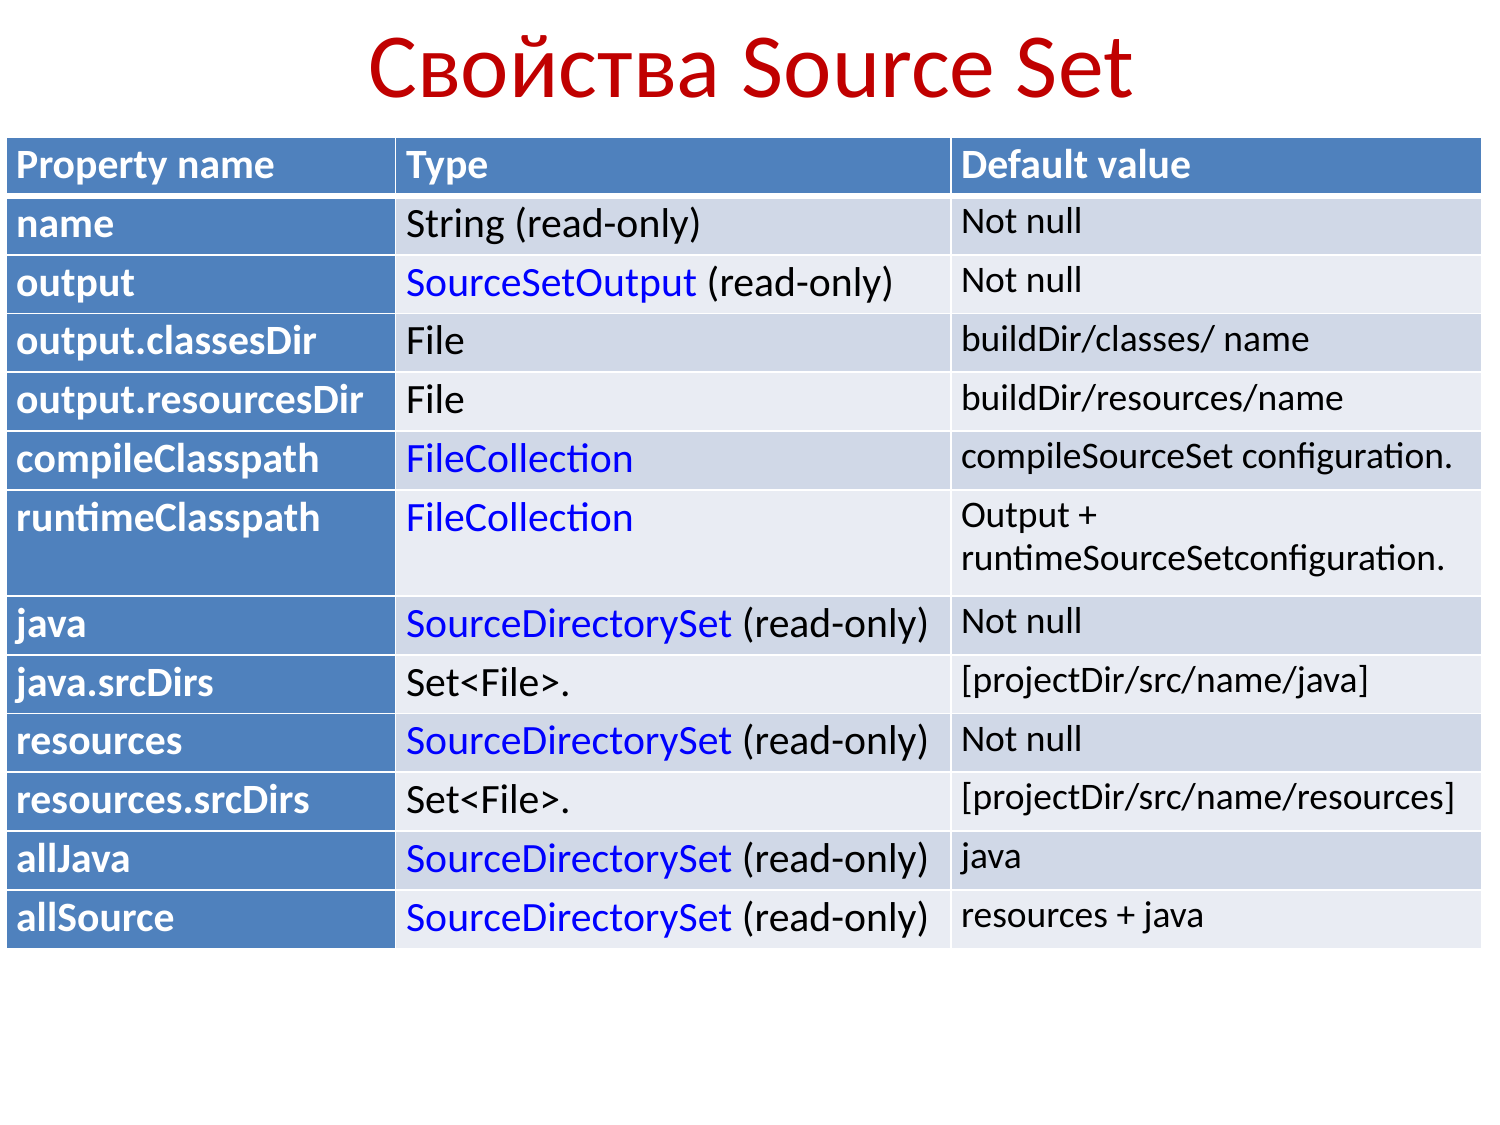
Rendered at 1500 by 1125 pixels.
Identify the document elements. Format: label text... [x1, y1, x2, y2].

table_cell Set<File>. [396, 656, 950, 713]
table_cell output [7, 256, 395, 313]
table_cell SourceDirectorySet (read-only) [396, 597, 950, 654]
table_cell Set<File>. [396, 773, 950, 830]
table_cell resources.srcDirs [7, 773, 395, 830]
table_cell File [396, 314, 950, 371]
table_cell String (read-only) [396, 199, 950, 254]
table_cell java [952, 832, 1481, 889]
table_cell Not null [952, 199, 1481, 254]
table_cell buildDir/classes/ name [952, 314, 1481, 371]
table_cell resources + java [952, 891, 1481, 948]
table_cell resources [7, 714, 395, 771]
table_cell File [396, 373, 950, 430]
table_cell name [7, 199, 395, 254]
table_cell java.srcDirs [7, 656, 395, 713]
table_cell Not null [952, 714, 1481, 771]
table_cell java [7, 597, 395, 654]
table_cell compileSourceSet configuration. [952, 432, 1481, 489]
table_header Property name [7, 138, 395, 193]
title Свойства Source Set [76, 0, 1427, 149]
table_header Type [396, 149, 950, 193]
table_cell compileClasspath [7, 432, 395, 489]
table_cell SourceDirectorySet (read-only) [396, 714, 950, 771]
table_cell SourceDirectorySet (read-only) [396, 891, 950, 948]
table_header Default value [952, 138, 1481, 193]
table_cell SourceDirectorySet (read-only) [396, 832, 950, 889]
table_cell buildDir/resources/name [952, 373, 1481, 430]
table_cell SourceSetOutput (read-only) [396, 256, 950, 313]
table_cell Not null [952, 256, 1481, 313]
table_cell FileCollection [396, 432, 950, 489]
table_cell allSource [7, 891, 395, 948]
table_cell [projectDir/src/name/resources] [952, 773, 1481, 830]
table_cell output.resourcesDir [7, 373, 395, 430]
table_cell [projectDir/src/name/java] [952, 656, 1481, 713]
table_cell allJava [7, 832, 395, 889]
table_cell FileCollection [396, 491, 950, 595]
table_cell Output + runtimeSourceSetconfiguration. [952, 491, 1481, 595]
table_cell runtimeClasspath [7, 491, 395, 595]
table_cell output.classesDir [7, 314, 395, 371]
table_cell Not null [952, 597, 1481, 654]
